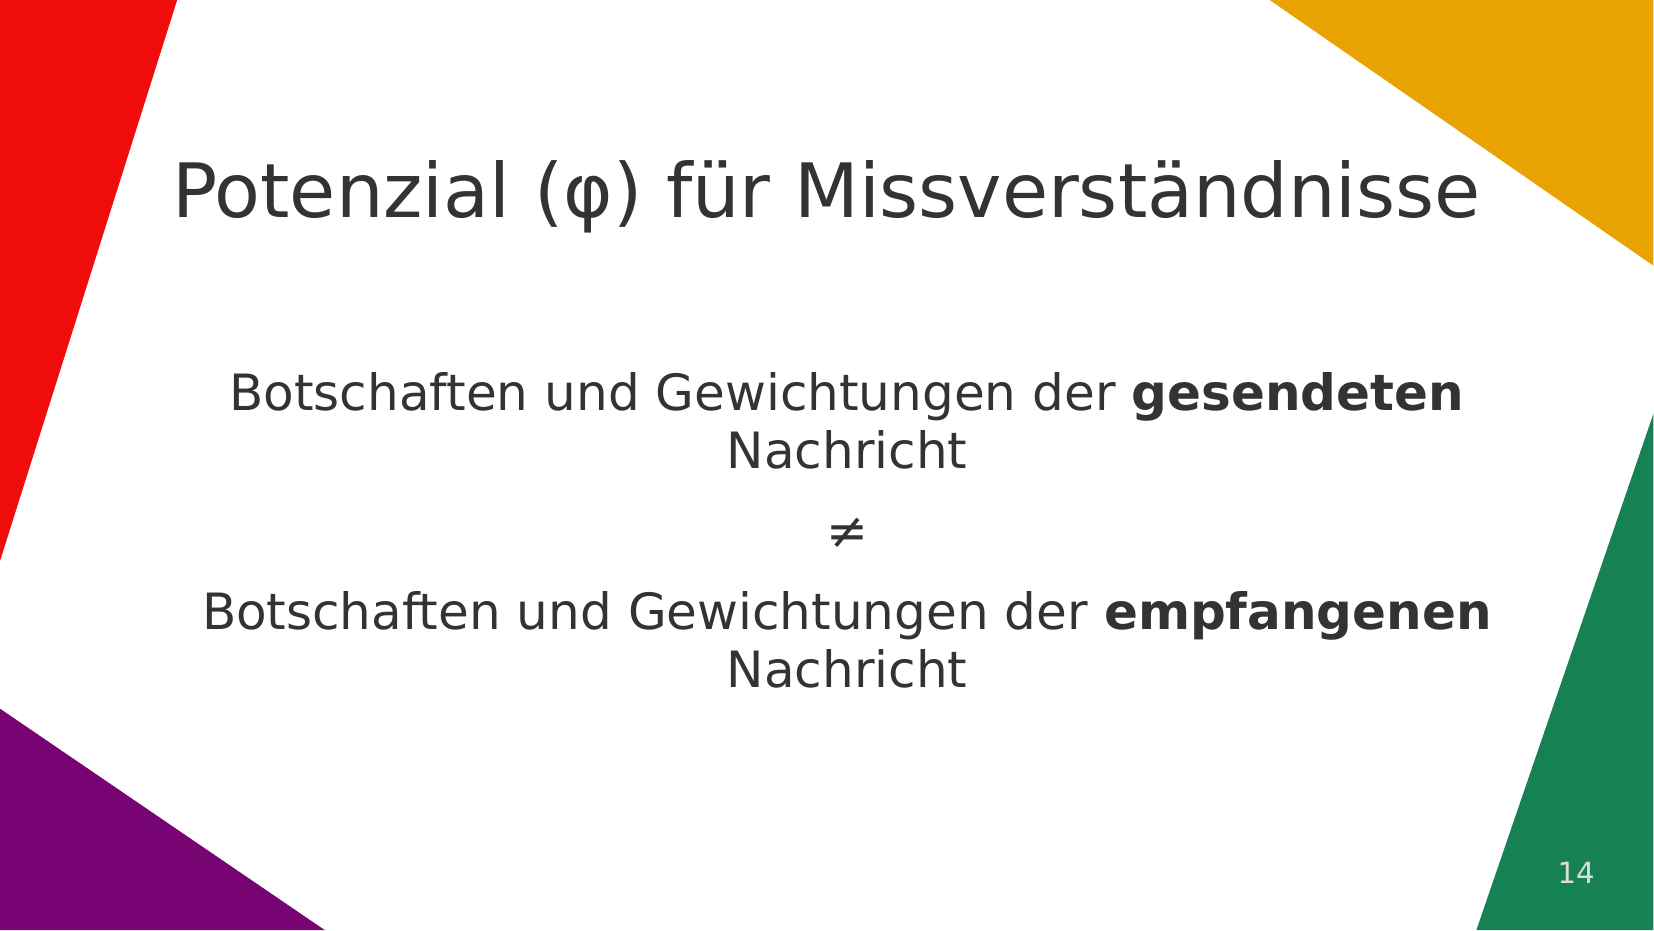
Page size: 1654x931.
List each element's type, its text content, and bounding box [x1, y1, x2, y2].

list Botschaften und Gewichtungen der gesendeten Nachricht ≠ Botschaften und Gewichtungen der empfangenen Nachricht [102, 236, 1521, 827]
title Potenzial (φ) für Missverständnisse [118, 118, 1536, 266]
